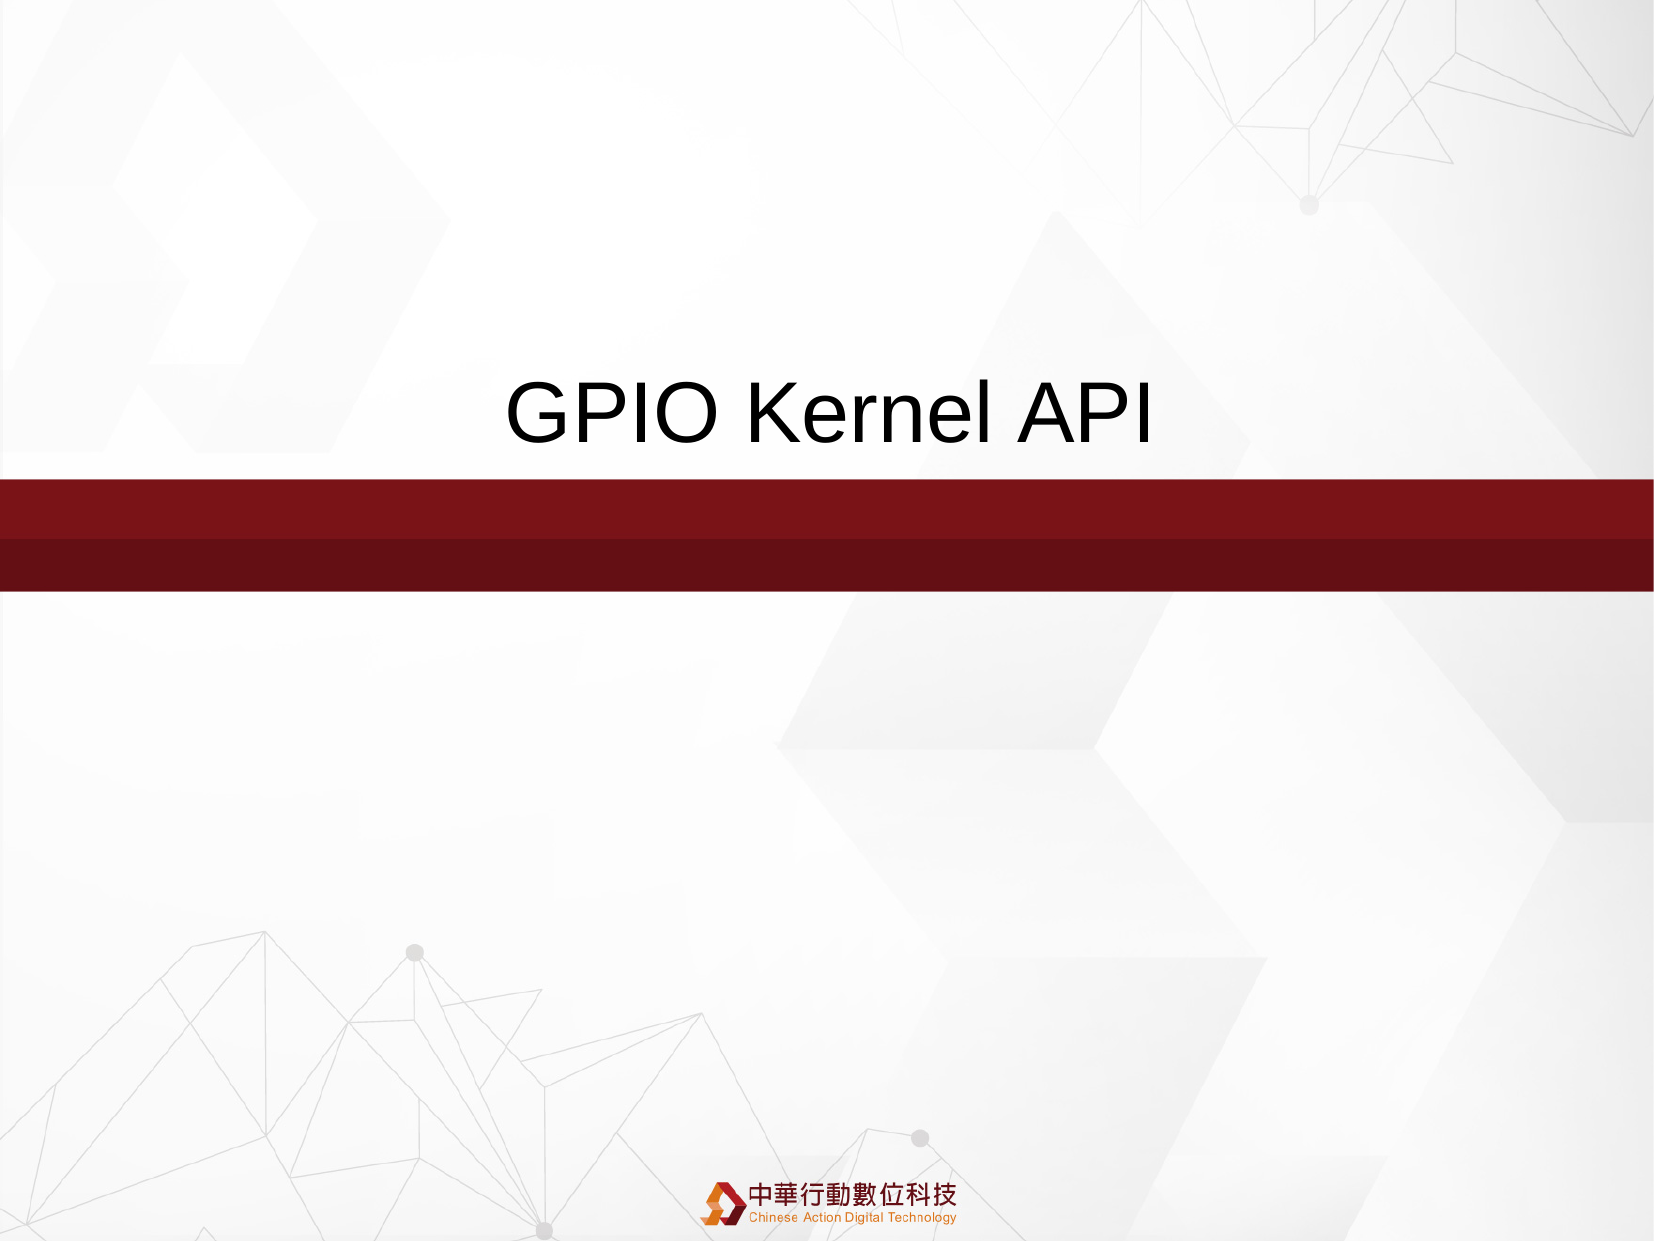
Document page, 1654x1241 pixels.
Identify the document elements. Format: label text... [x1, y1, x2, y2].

title GPIO Kernel API [86, 345, 1576, 481]
picture [0, 0, 1654, 1241]
